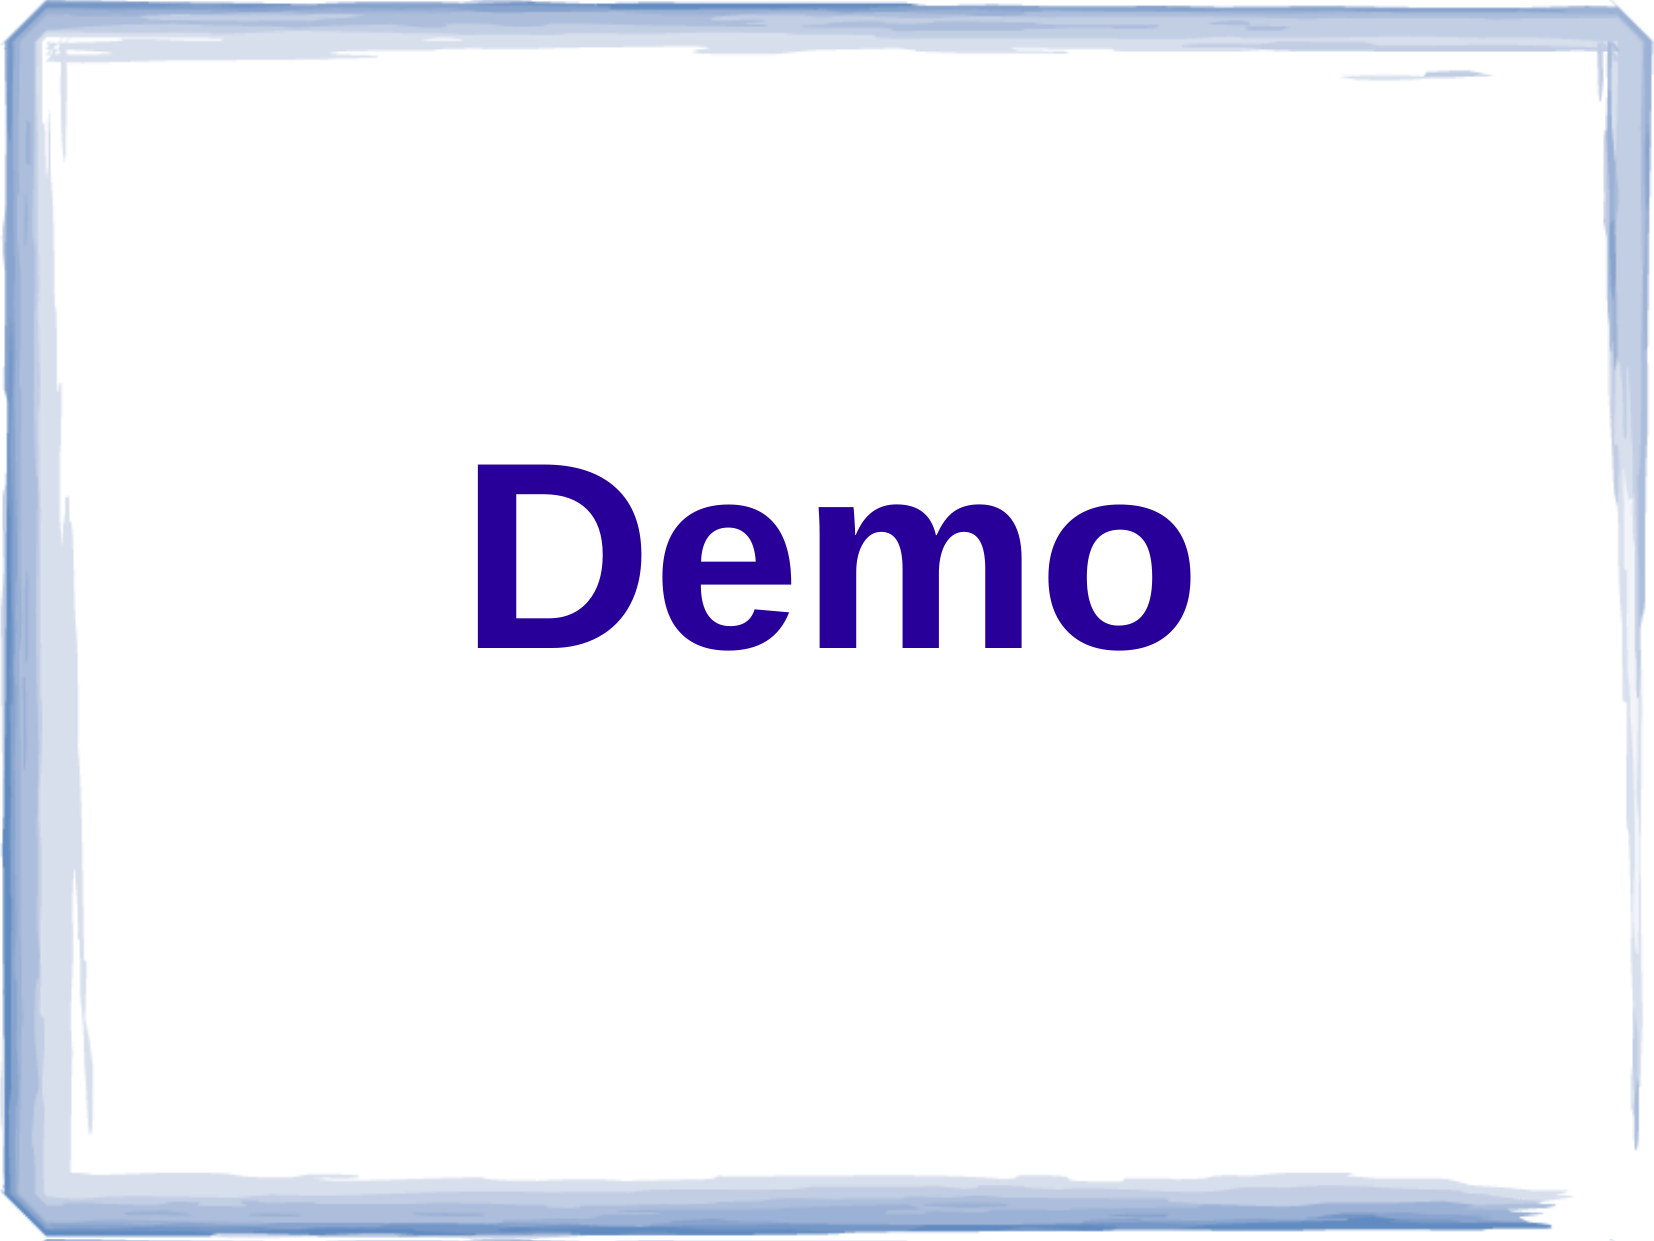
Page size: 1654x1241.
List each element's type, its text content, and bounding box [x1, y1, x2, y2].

title Demo [86, 406, 1576, 706]
picture [0, 0, 1654, 1241]
